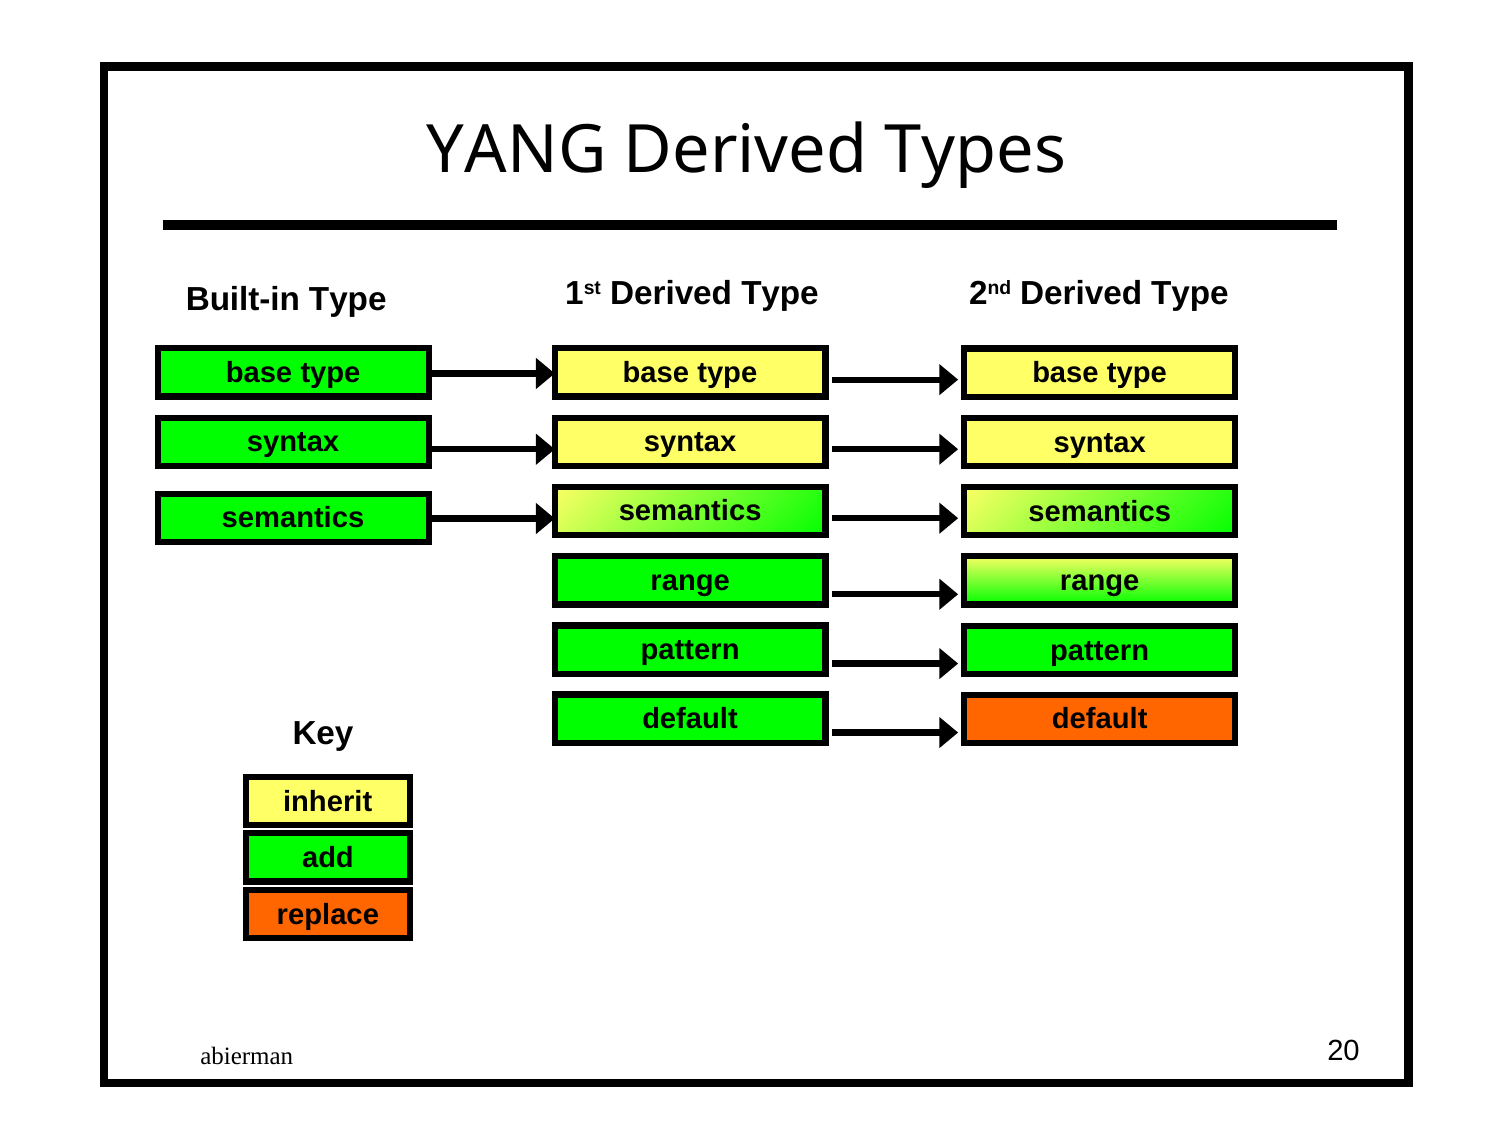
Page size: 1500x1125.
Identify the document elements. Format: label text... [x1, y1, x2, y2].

text_box 2nd Derived Type [954, 266, 1245, 319]
text_box 1st Derived Type [550, 266, 834, 319]
text_box semantics [157, 493, 429, 543]
text_box default [964, 694, 1236, 744]
text_box syntax [964, 417, 1236, 467]
text_box inherit [246, 776, 410, 826]
text_box add [246, 833, 410, 882]
text_box Built-in Type [171, 272, 402, 326]
text_box syntax [554, 417, 826, 466]
text_box range [964, 556, 1236, 605]
text_box pattern [964, 625, 1236, 675]
text_box base type [964, 348, 1236, 397]
text_box replace [246, 890, 410, 939]
title YANG Derived Types [162, 87, 1332, 200]
text_box range [554, 556, 826, 605]
text_box Key [277, 707, 369, 760]
text_box semantics [554, 486, 826, 535]
text_box base type [554, 348, 826, 397]
text_box base type [157, 348, 429, 397]
text_box default [554, 694, 826, 743]
text_box syntax [157, 417, 429, 466]
text_box semantics [964, 486, 1236, 536]
text_box pattern [554, 625, 826, 674]
